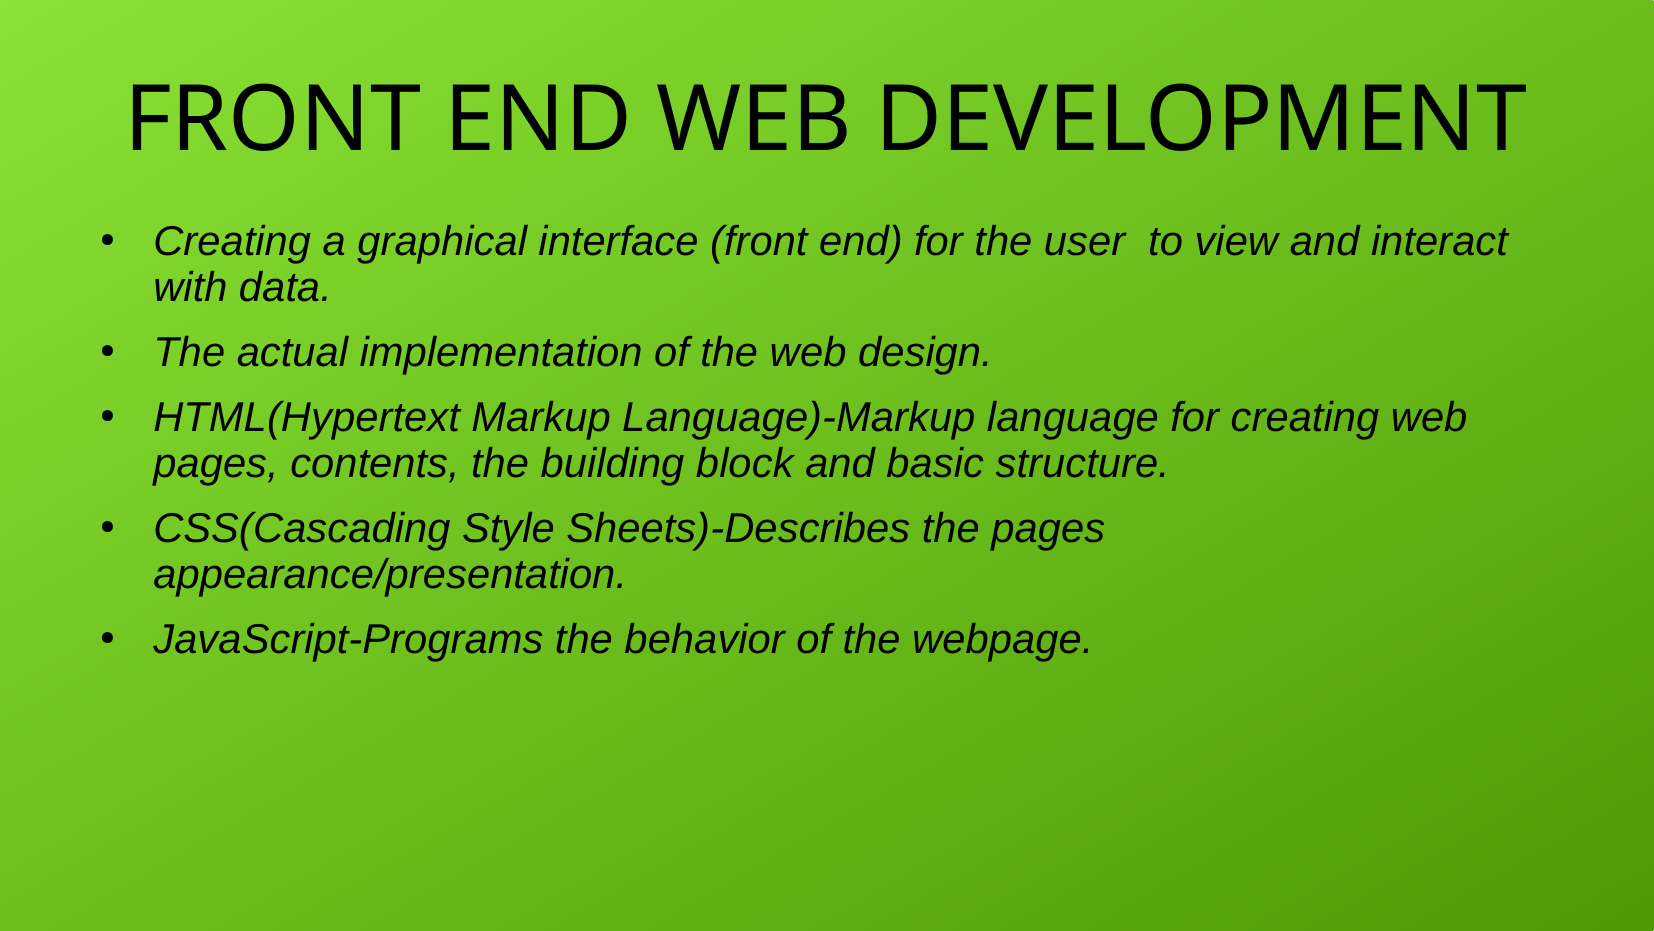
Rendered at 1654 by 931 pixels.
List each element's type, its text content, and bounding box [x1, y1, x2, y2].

title FRONT END WEB DEVELOPMENT [82, 0, 1571, 217]
list Creating a graphical interface (front end) for the user to view and interact with data. The actual implementation of the web design. HTML(Hypertext Markup Language)-Markup language for creating web pages, contents, the building block and basic structure. CSS(Cascading Style Sheets)-Describes the pages appearance/presentation. JavaScript-Programs the behavior of the webpage. [82, 217, 1571, 757]
